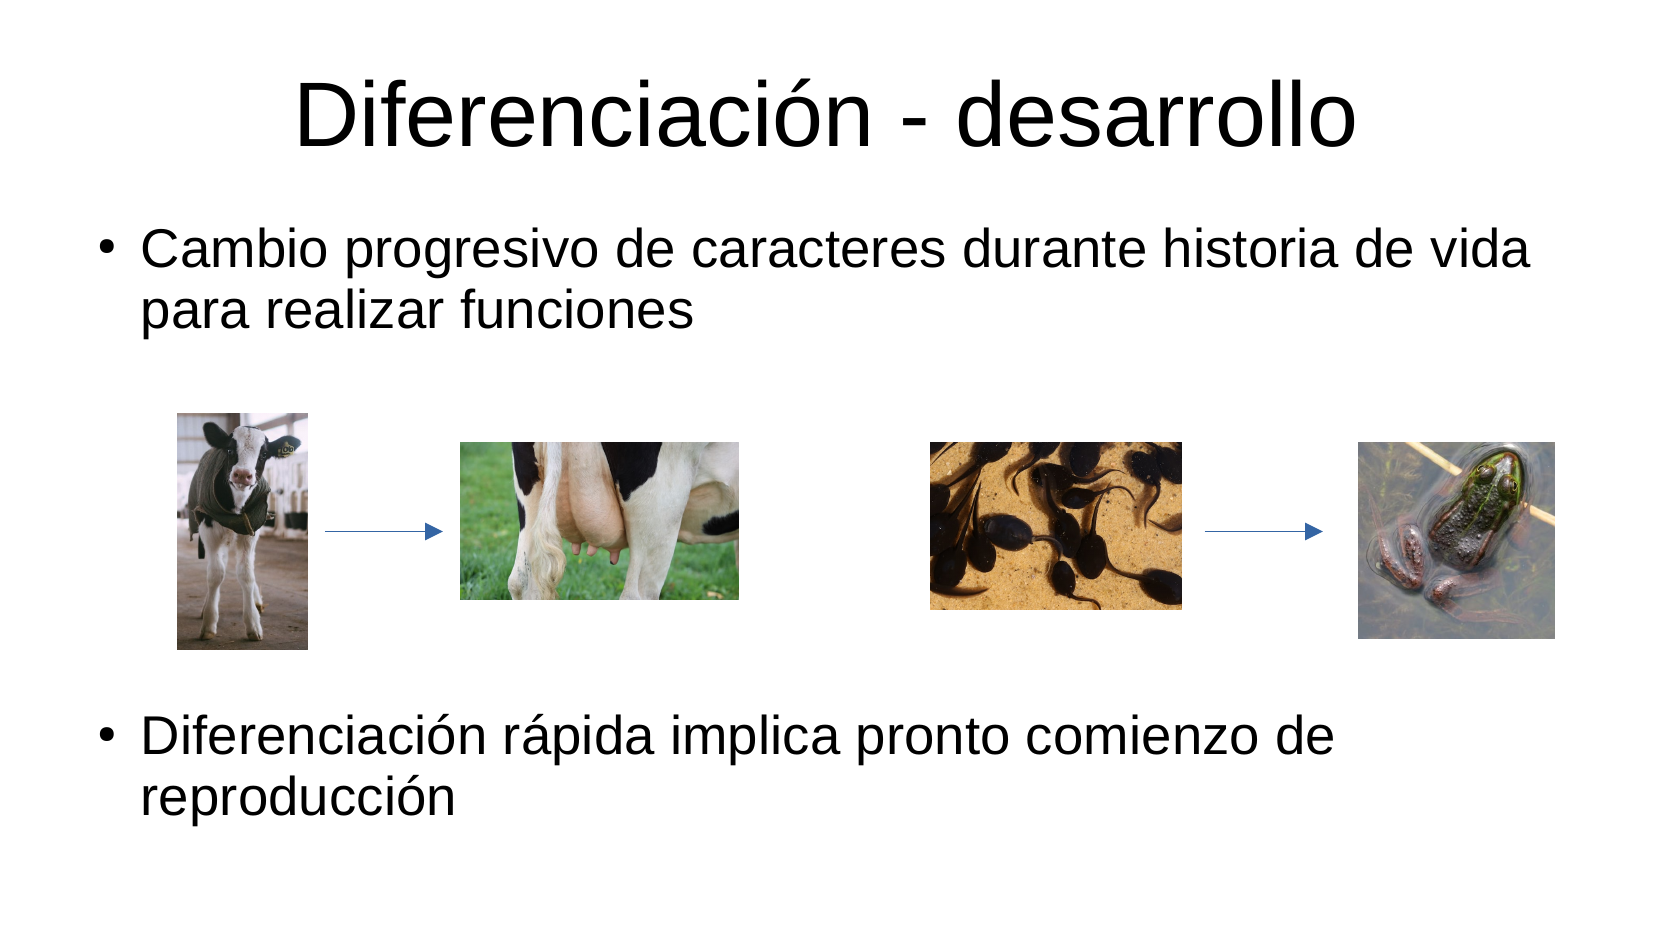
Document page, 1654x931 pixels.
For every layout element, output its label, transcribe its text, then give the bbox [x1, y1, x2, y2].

title Diferenciación - desarrollo [82, 37, 1571, 193]
picture [930, 442, 1182, 610]
picture [177, 413, 308, 650]
picture [1358, 442, 1555, 639]
list Cambio progresivo de caracteres durante historia de vida para realizar funciones Diferenciación rápida implica pronto comienzo de reproducción [82, 217, 1571, 827]
picture [460, 442, 739, 600]
